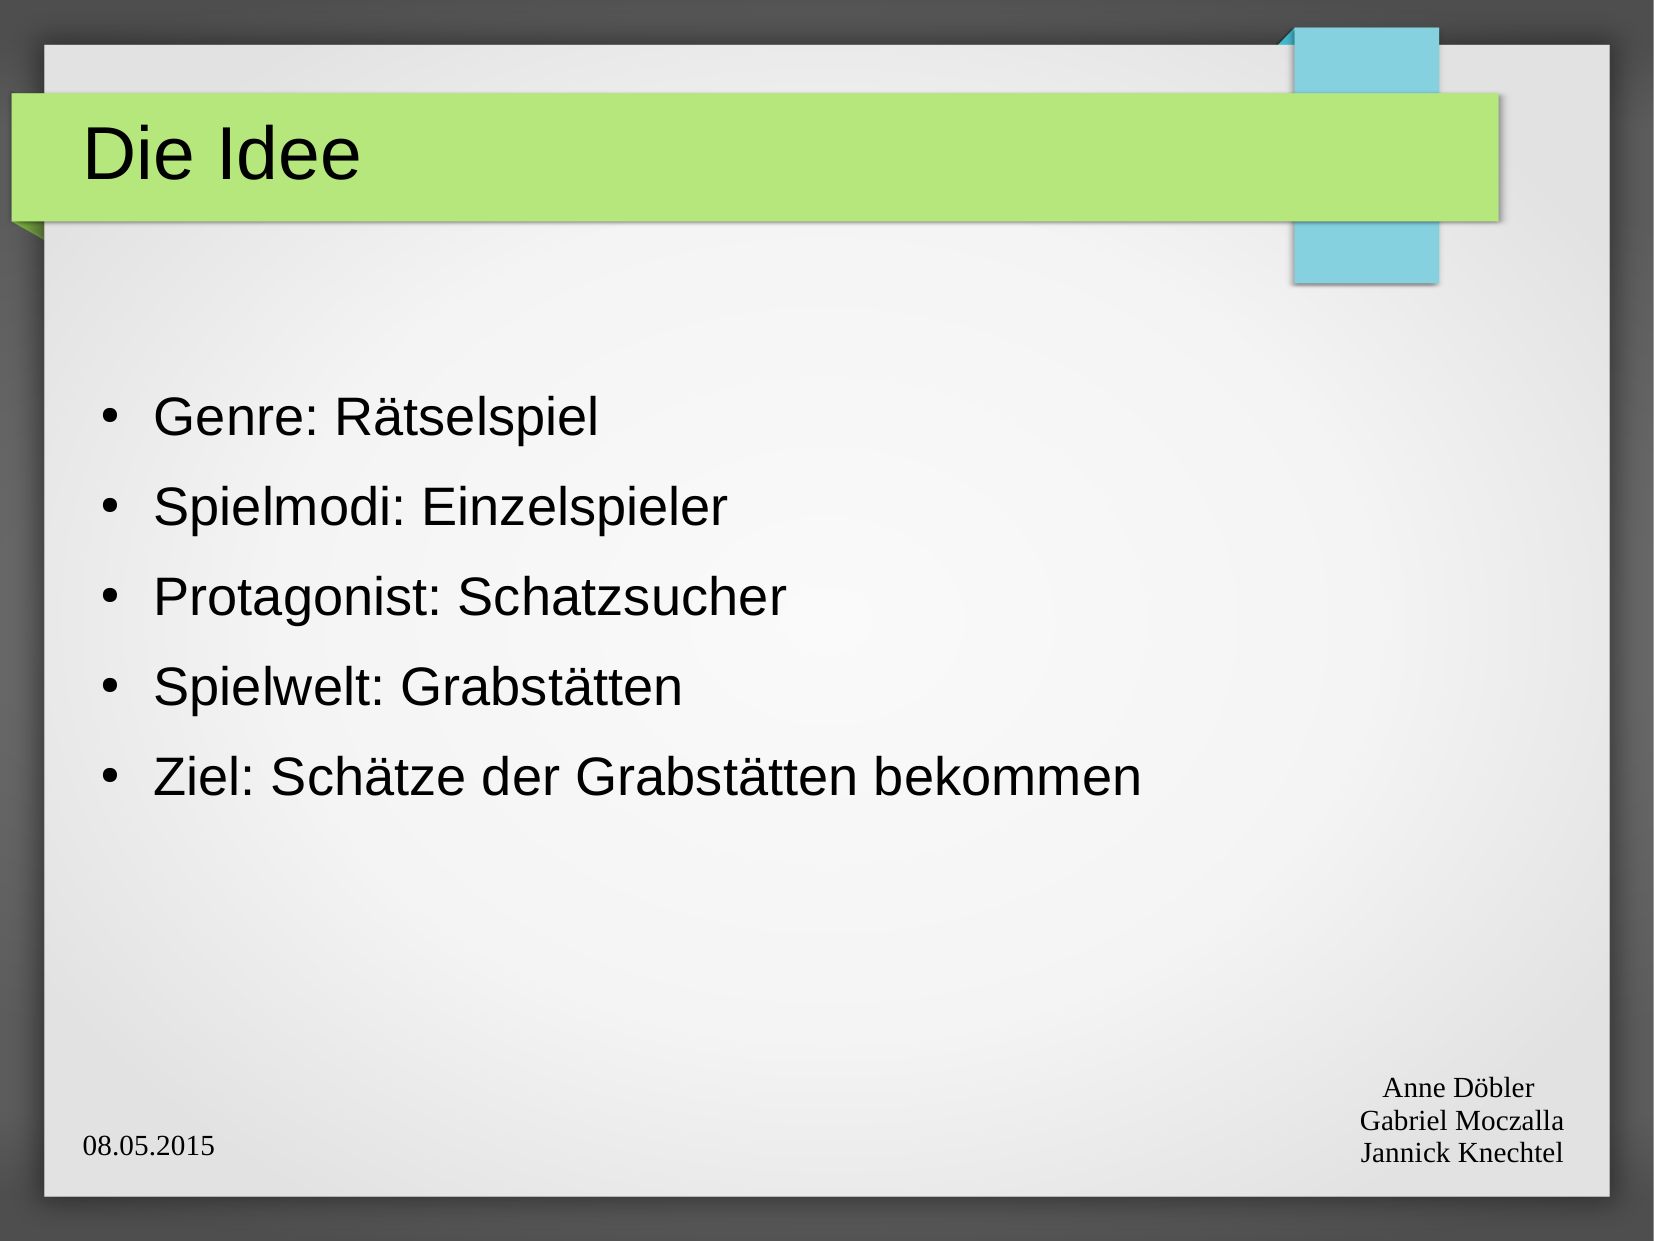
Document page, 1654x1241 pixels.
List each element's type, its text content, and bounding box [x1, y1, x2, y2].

list Genre: Rätselspiel Spielmodi: Einzelspieler Protagonist: Schatzsucher Spielwelt: Grabstätten Ziel: Schätze der Grabstätten bekommen [82, 296, 1571, 1016]
picture [0, 0, 1654, 1241]
title Die Idee [82, 94, 1264, 213]
